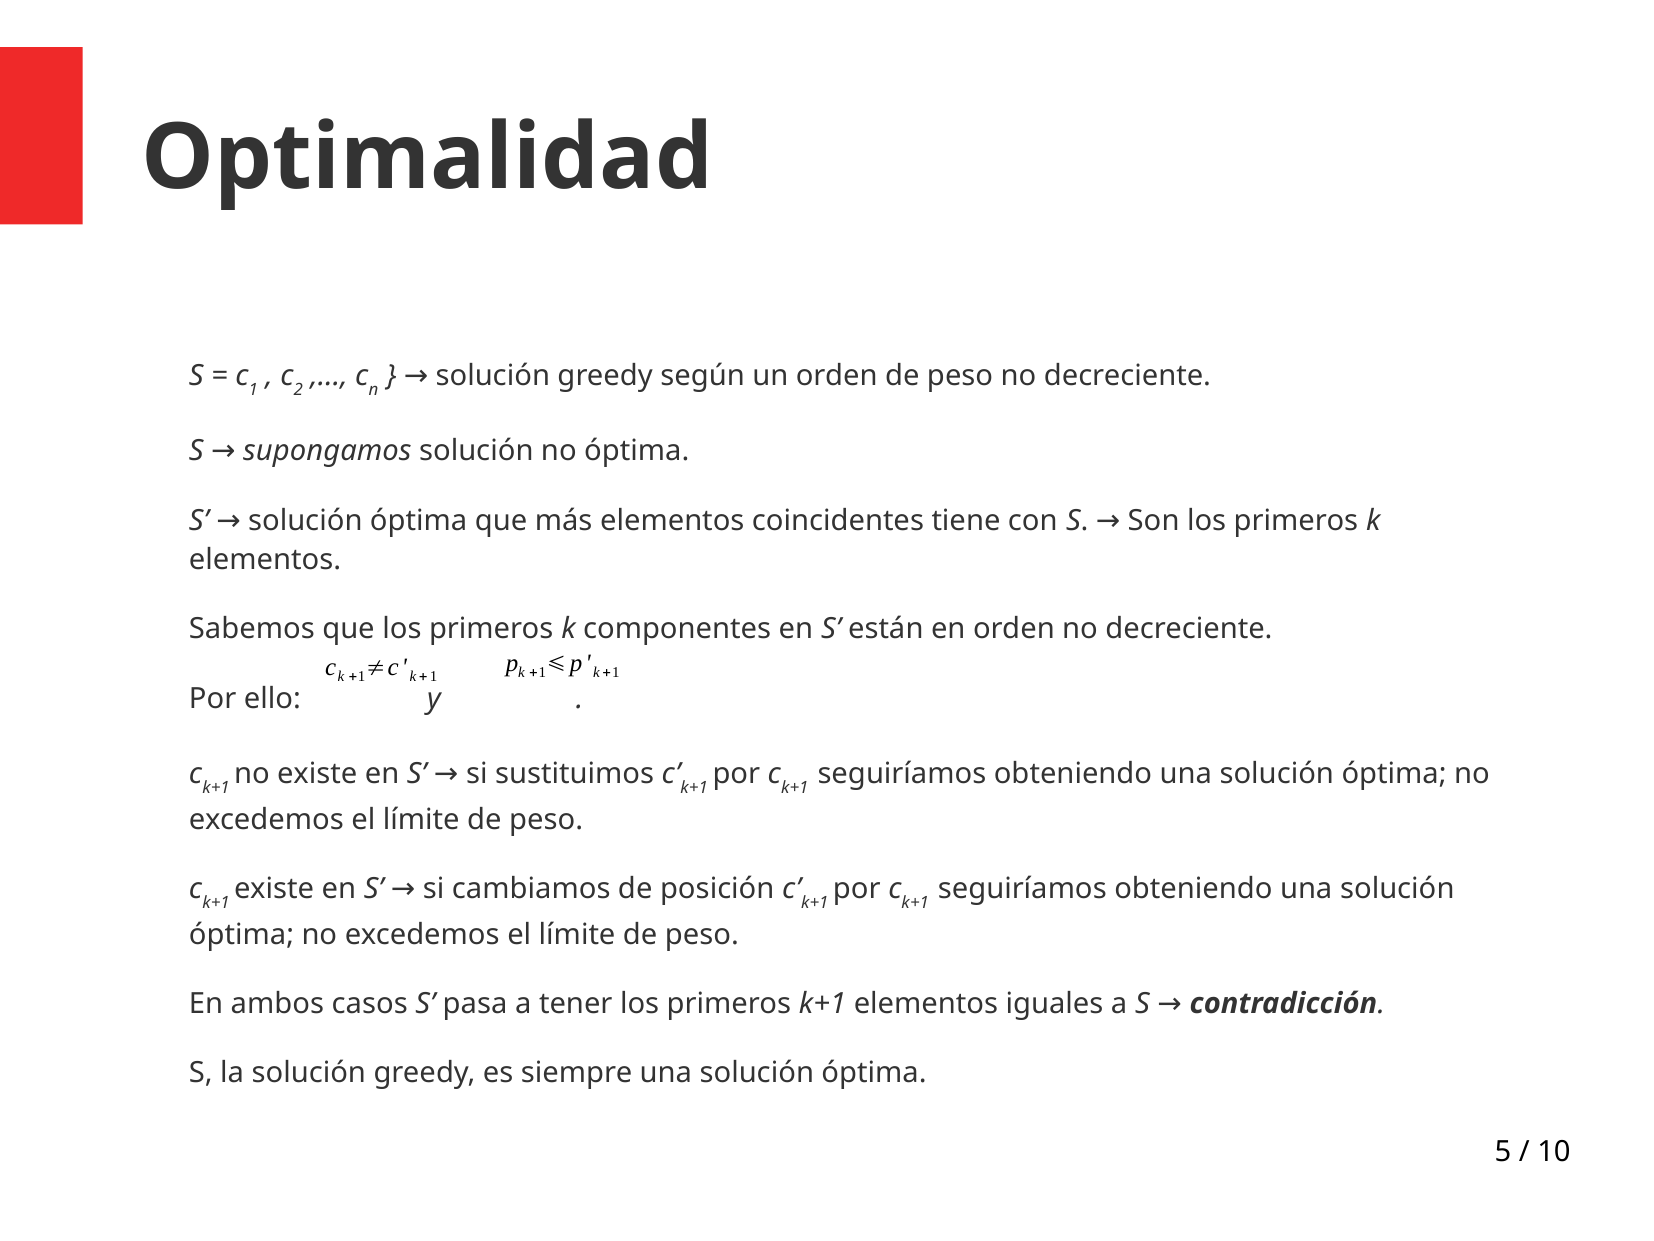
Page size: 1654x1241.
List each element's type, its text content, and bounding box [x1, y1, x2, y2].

title Optimalidad [118, 49, 1571, 257]
chart [496, 649, 626, 681]
chart [318, 653, 443, 686]
list S = c1 , c2 ,..., cn } → solución greedy según un orden de peso no decreciente. S → supongamos solución no óptima. S’ → solución óptima que más elementos coincidentes tiene con S. → Son los primeros k elementos. Sabemos que los primeros k componentes en S’ están en orden no decreciente. Por ello: y . ck+1 no existe en S’ → si sustituimos c’k+1 por ck+1 seguiríamos obteniendo una solución óptima; no excedemos el límite de peso. ck+1 existe en S’ → si cambiamos de posición c’k+1 por ck+1 seguiríamos obteniendo una solución óptima; no excedemos el límite de peso. En ambos casos S’ pasa a tener los primeros k+1 elementos iguales a S → contradicción. S, la solución greedy, es siempre una solución óptima. [118, 354, 1536, 1074]
